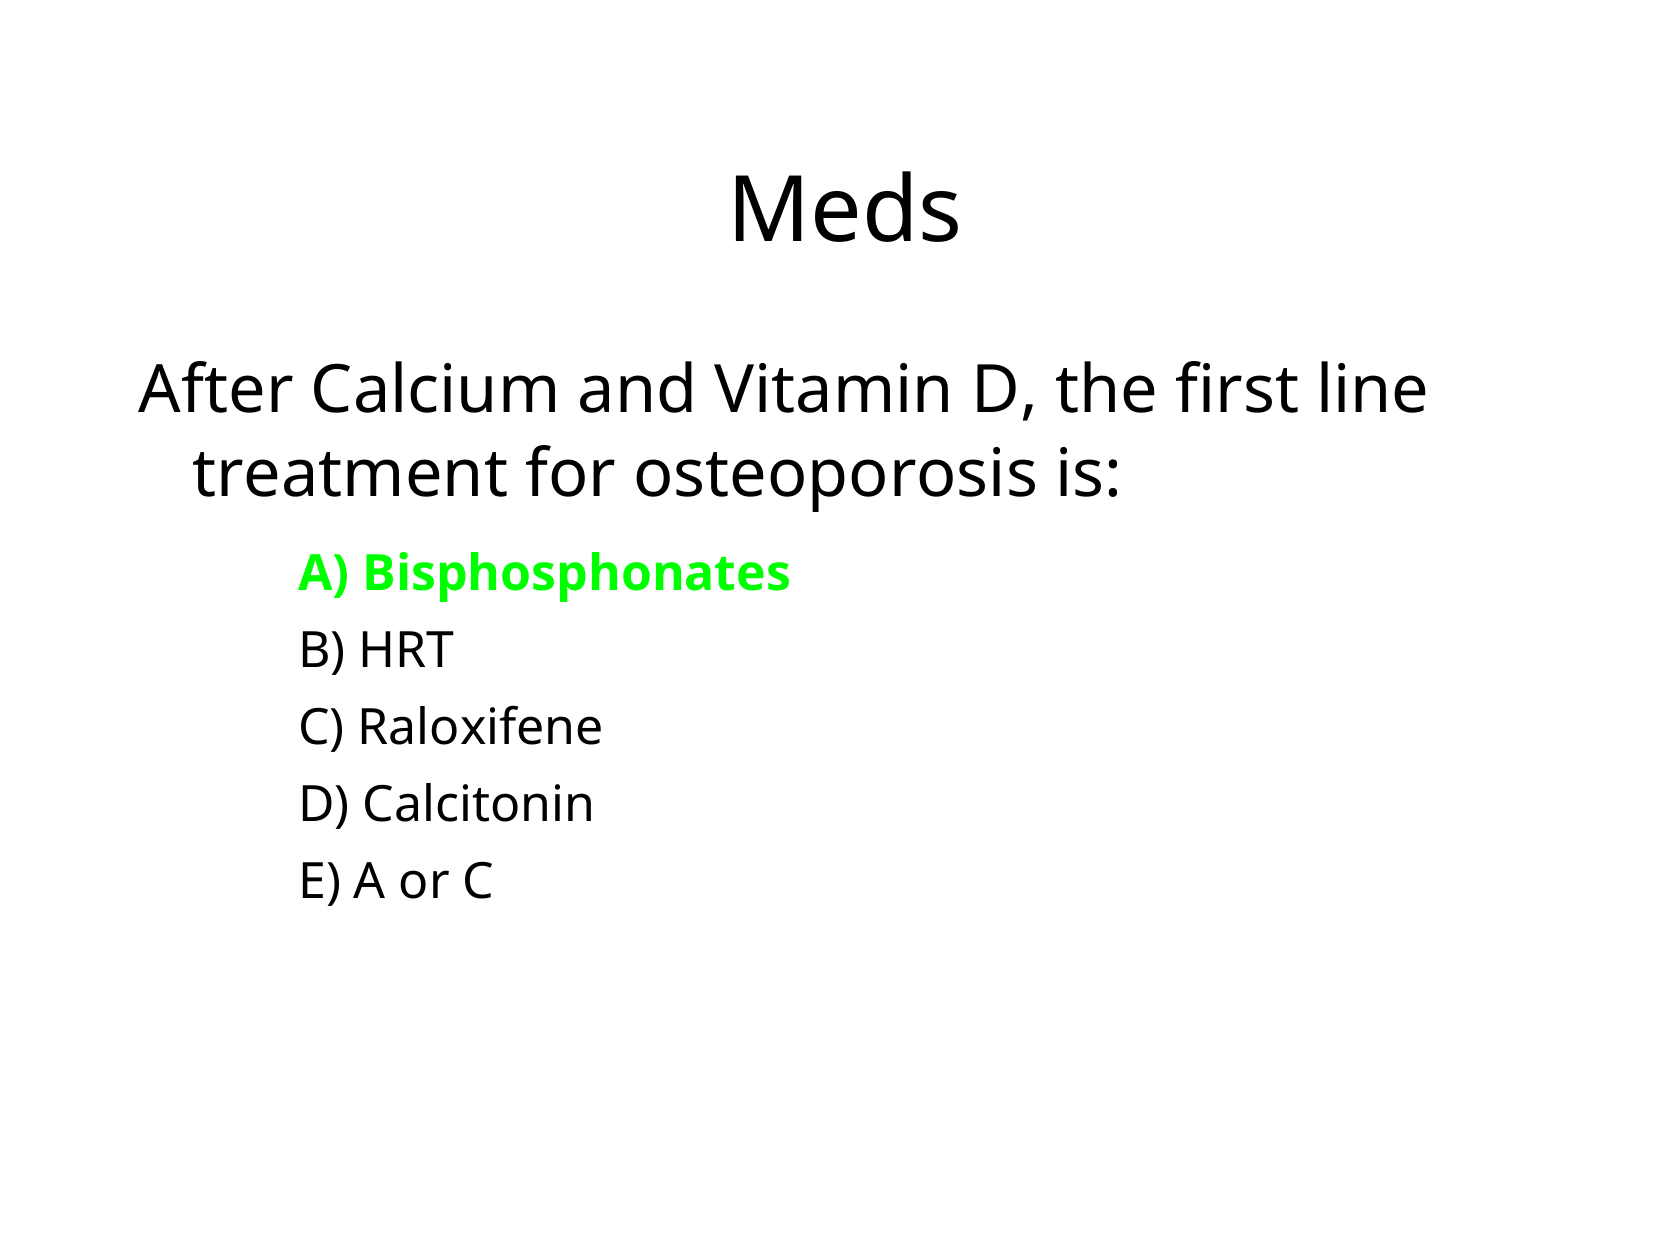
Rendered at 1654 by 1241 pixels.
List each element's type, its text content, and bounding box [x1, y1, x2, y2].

list After Calcium and Vitamin D, the first line treatment for osteoporosis is: A) Bisphosphonates B) HRT C) Raloxifene D) Calcitonin E) A or C [121, 344, 1534, 855]
title Meds [121, 152, 1534, 260]
